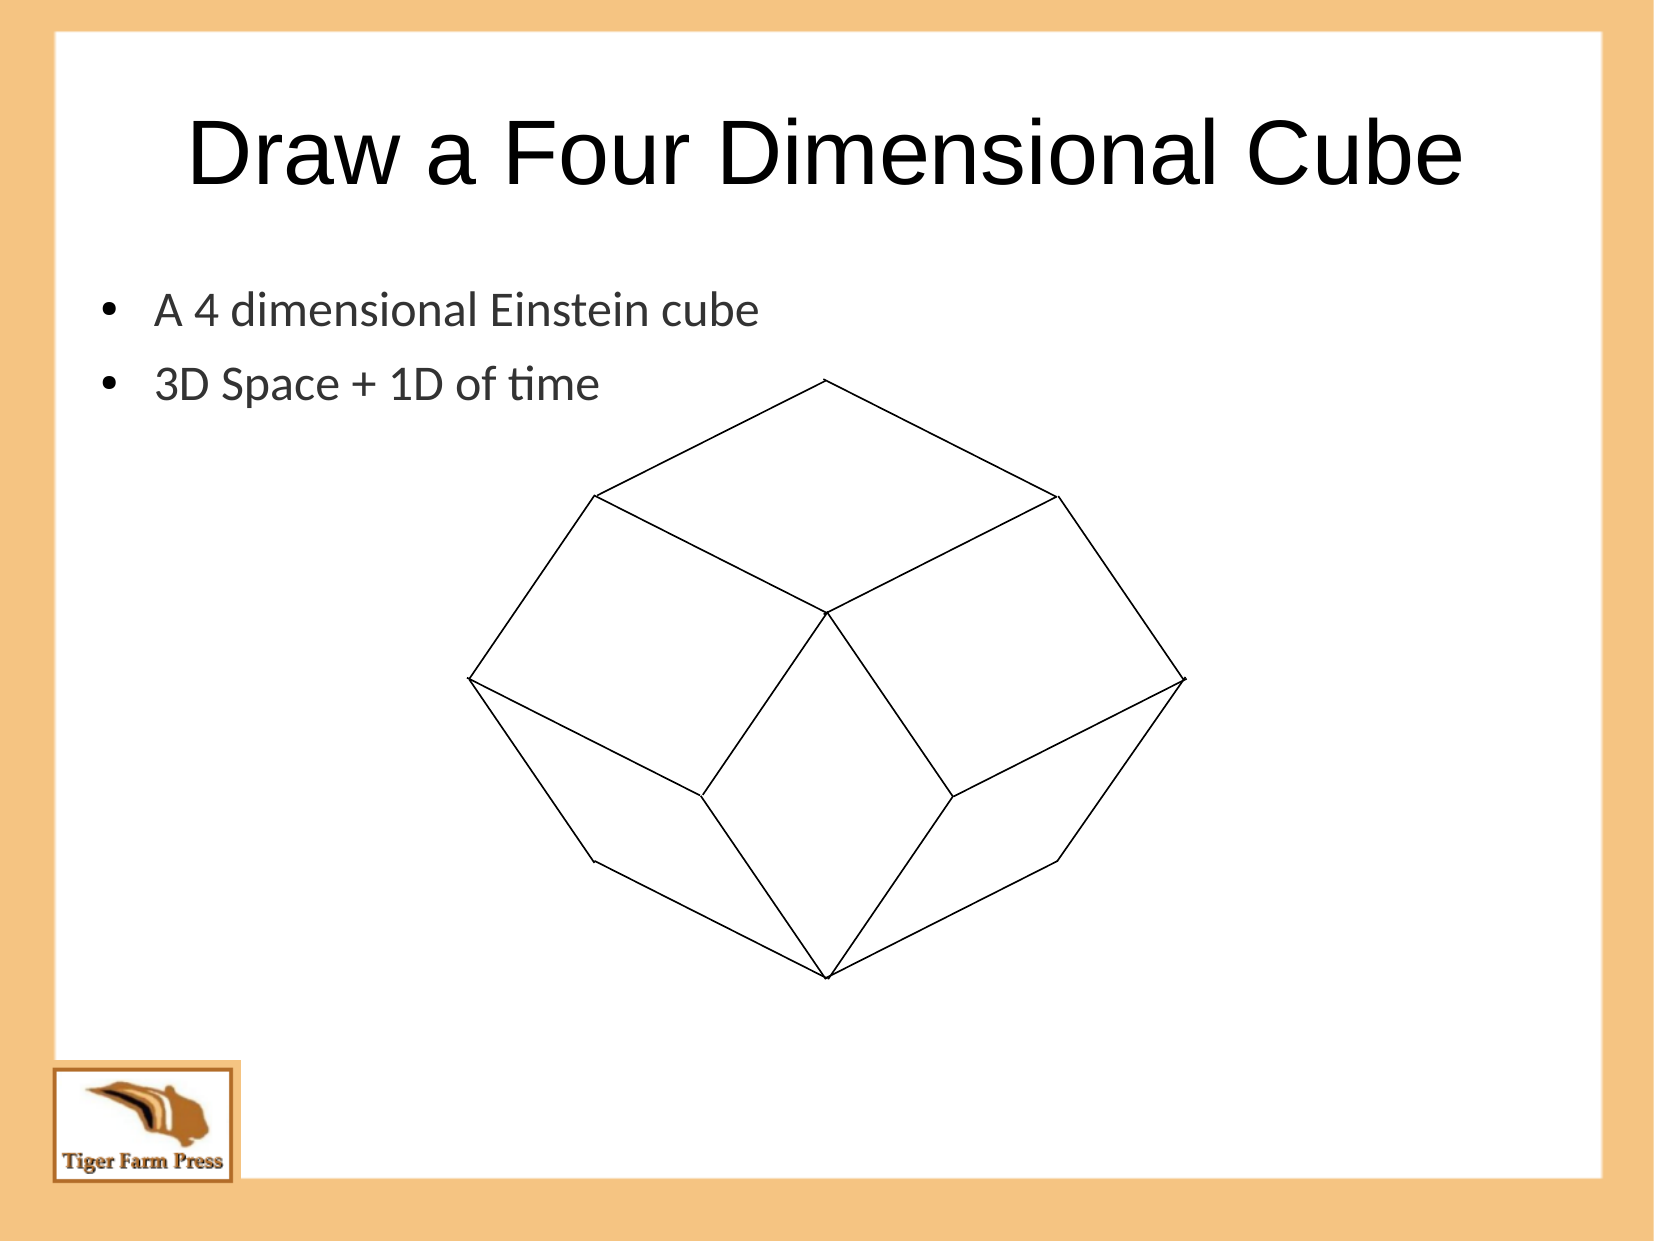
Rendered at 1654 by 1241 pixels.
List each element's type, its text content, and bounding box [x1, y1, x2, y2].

title Draw a Four Dimensional Cube [82, 49, 1571, 257]
picture [0, 0, 1654, 1241]
list A 4 dimensional Einstein cube 3D Space + 1D of time [82, 290, 1571, 1109]
